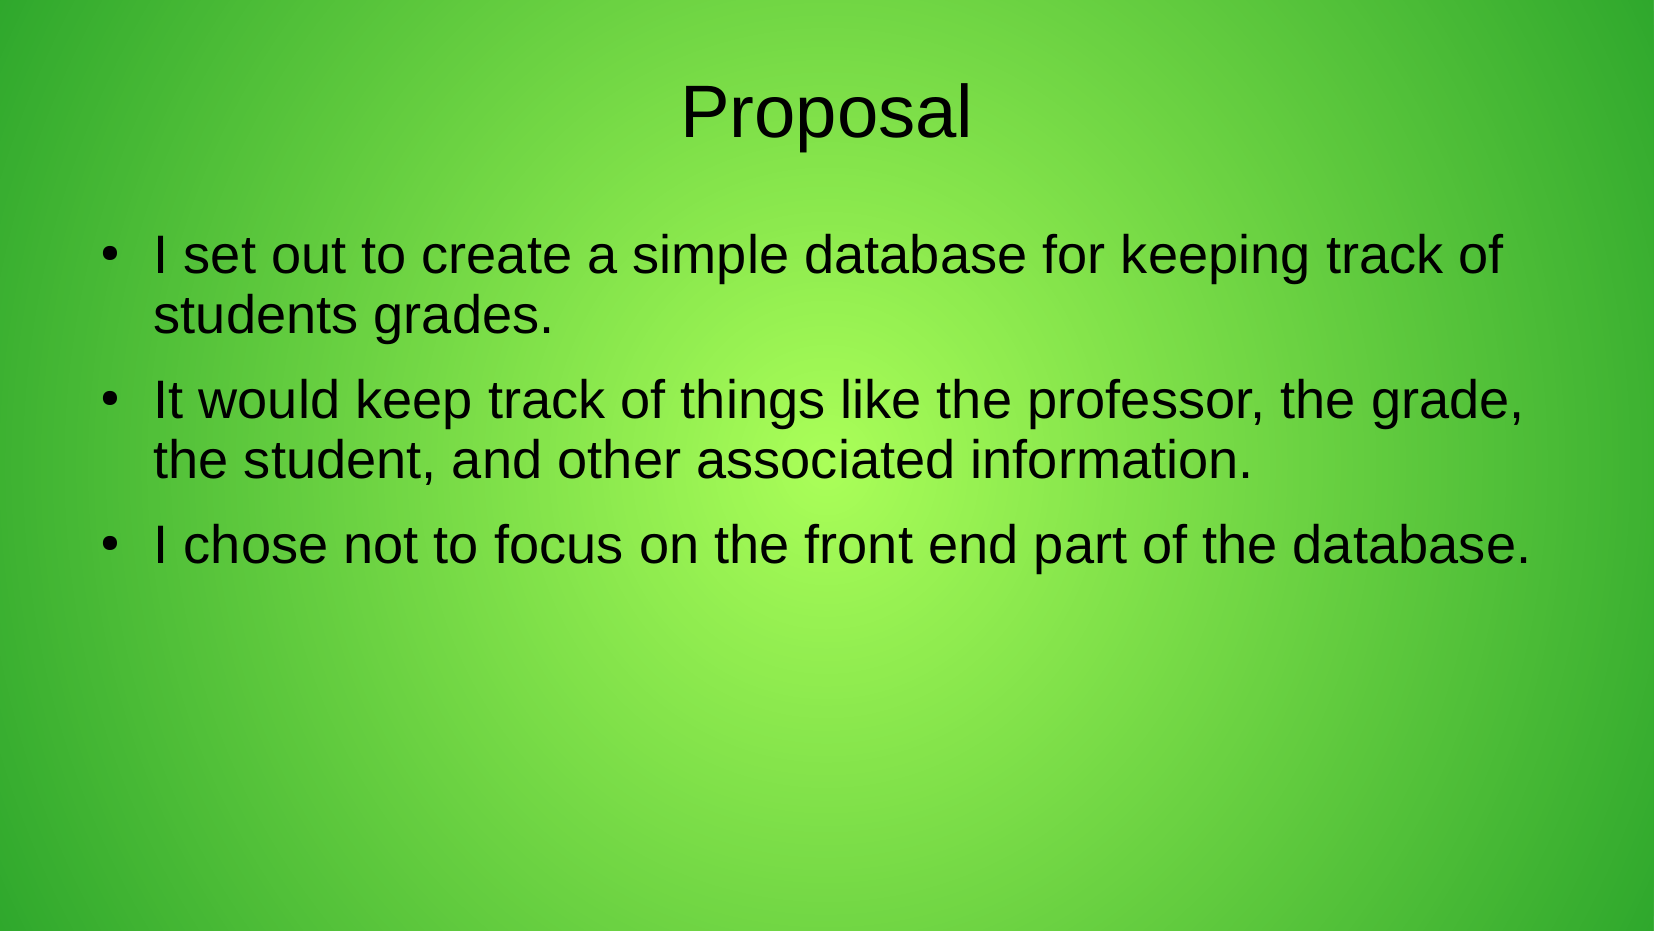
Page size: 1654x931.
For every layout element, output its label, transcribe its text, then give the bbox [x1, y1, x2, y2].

list I set out to create a simple database for keeping track of students grades. It would keep track of things like the professor, the grade, the student, and other associated information. I chose not to focus on the front end part of the database. [82, 224, 1571, 764]
title Proposal [82, 35, 1571, 189]
